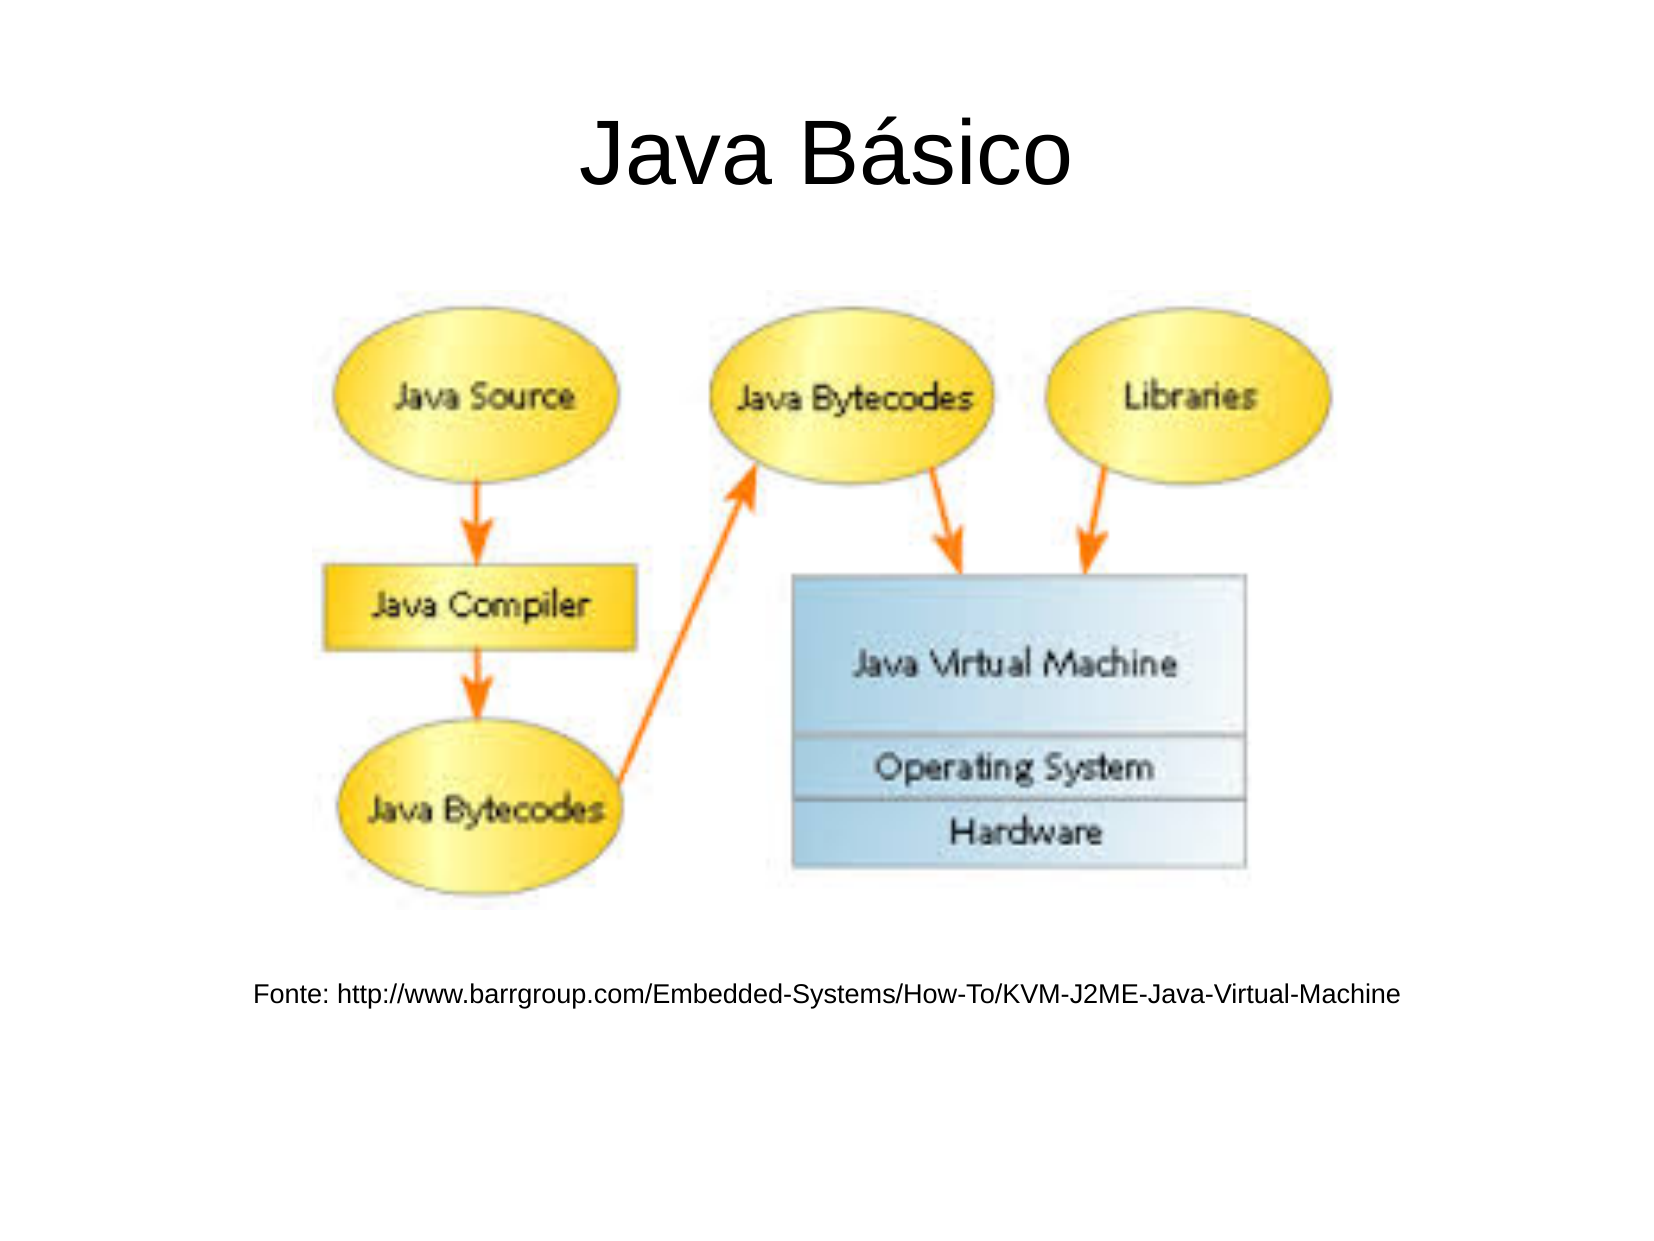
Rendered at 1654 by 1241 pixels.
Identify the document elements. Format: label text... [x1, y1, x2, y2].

subtitle Fonte: http://www.barrgroup.com/Embedded-Systems/How-To/KVM-J2ME-Java-Virtual-Machine [82, 290, 1571, 1010]
title Java Básico [82, 49, 1571, 257]
